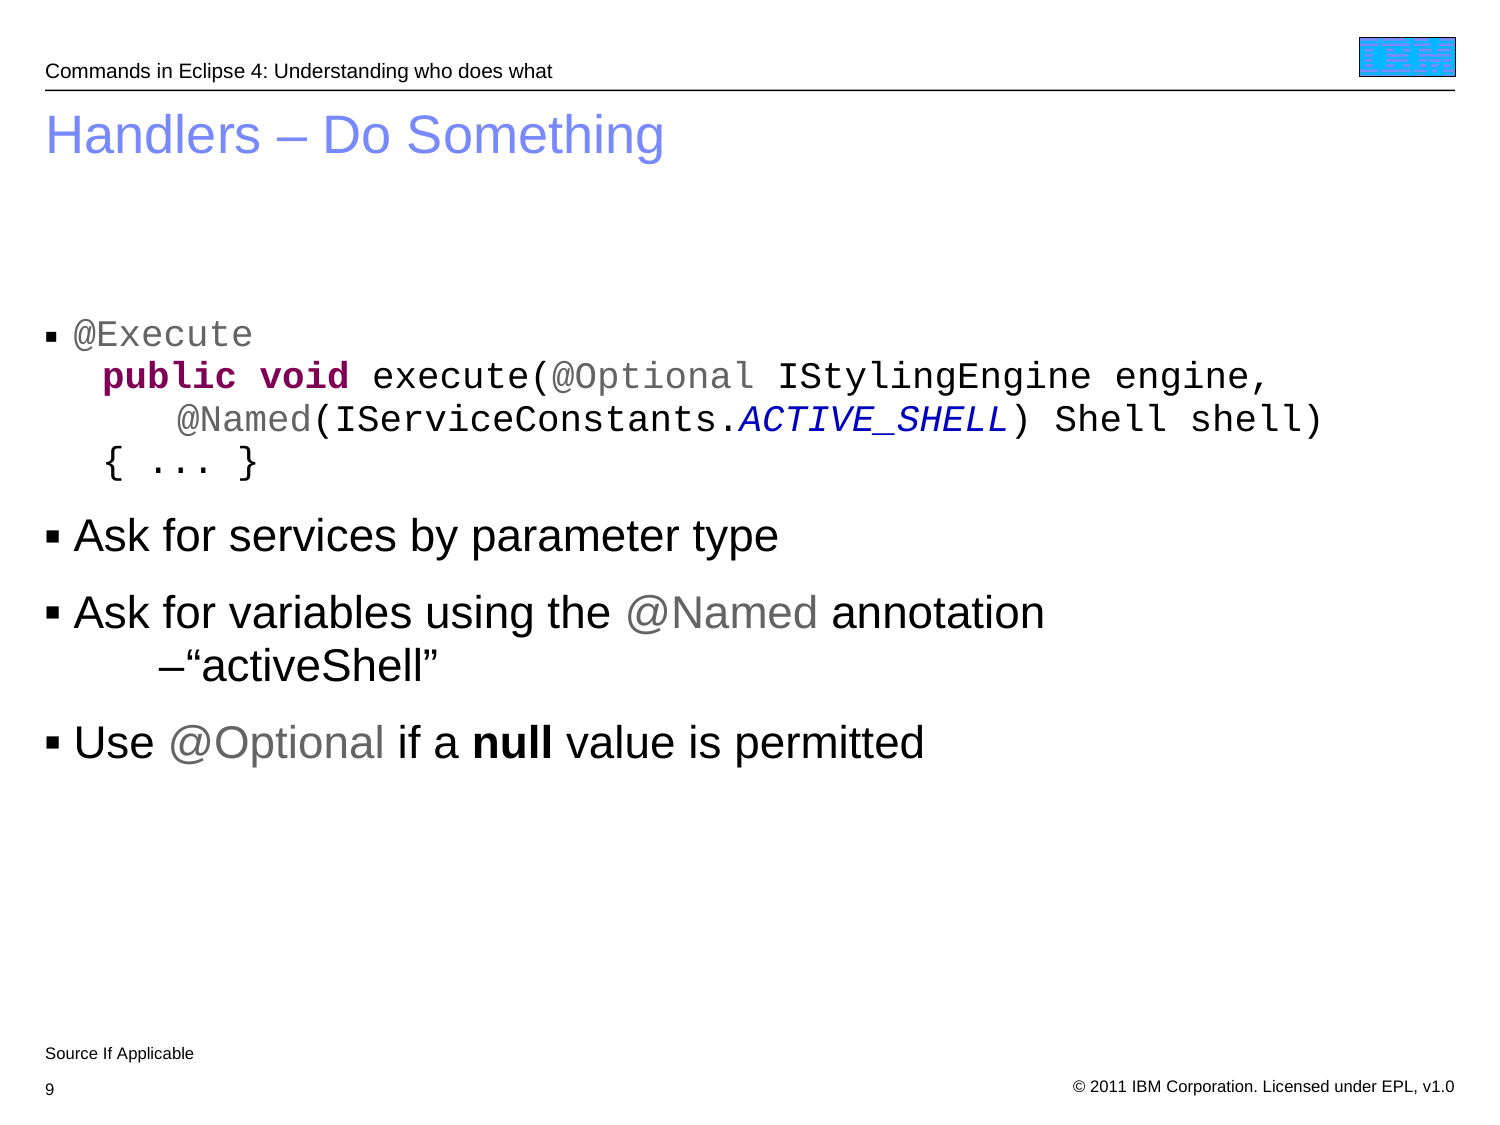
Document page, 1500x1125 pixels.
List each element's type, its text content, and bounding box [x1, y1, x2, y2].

list @Execute public void execute(@Optional IStylingEngine engine, @Named(IServiceConstants.ACTIVE_SHELL) Shell shell) { ... } Ask for services by parameter type Ask for variables using the @Named annotation “activeShell” Use @Optional if a null value is permitted [30, 307, 1456, 1058]
title Handlers – Do Something [30, 97, 1456, 218]
text_box Commands in Eclipse 4: Understanding who does what [30, 37, 1306, 83]
text_box Source If Applicable [30, 1021, 1441, 1072]
